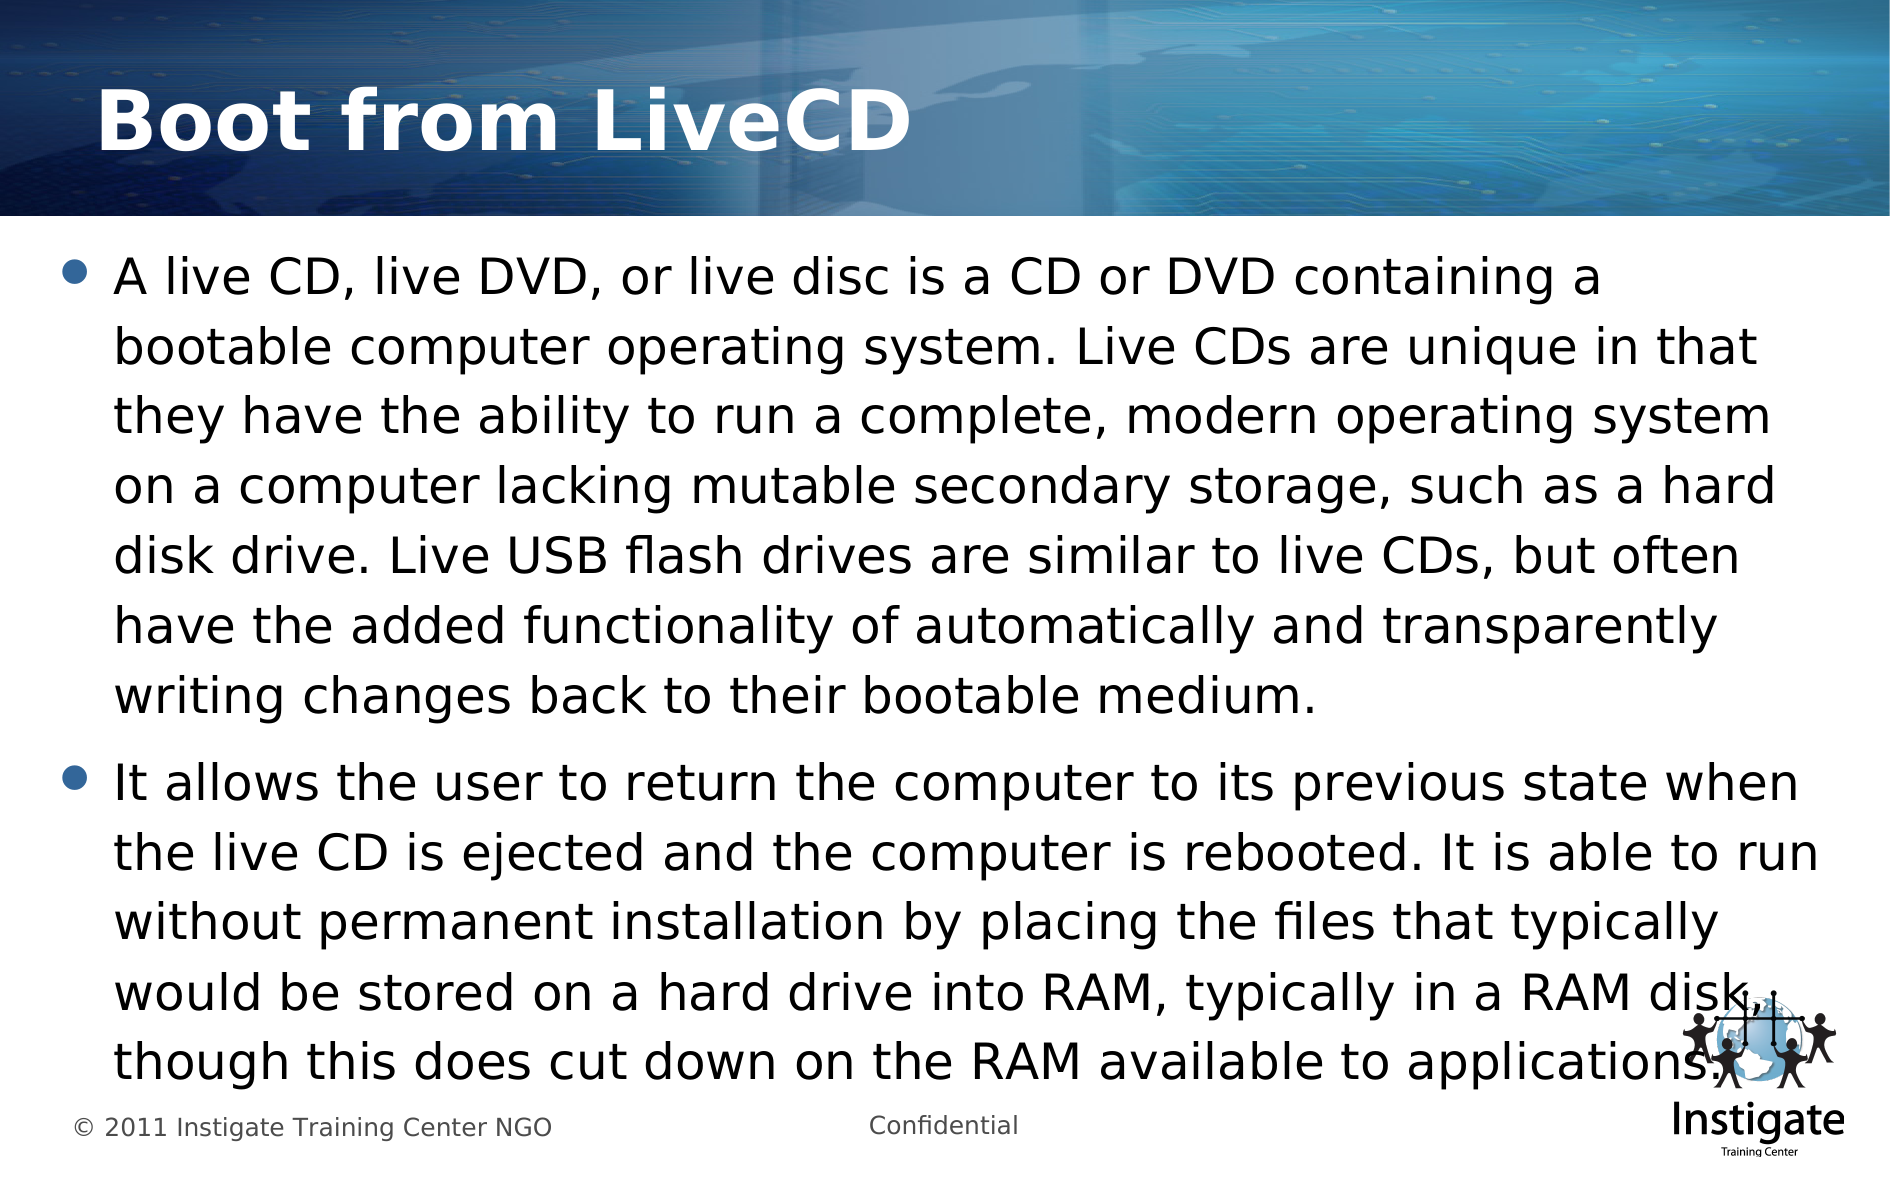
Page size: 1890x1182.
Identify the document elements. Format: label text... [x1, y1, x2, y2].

picture [1674, 990, 1844, 1157]
list A live CD, live DVD, or live disc is a CD or DVD containing a bootable computer operating system. Live CDs are unique in that they have the ability to run a complete, modern operating system on a computer lacking mutable secondary storage, such as a hard disk drive. Live USB flash drives are similar to live CDs, but often have the added functionality of automatically and transparently writing changes back to their bootable medium. It allows the user to return the computer to its previous state when the live CD is ejected and the computer is rebooted. It is able to run without permanent installation by placing the files that typically would be stored on a hard drive into RAM, typically in a RAM disk, though this does cut down on the RAM available to applications. [59, 236, 1831, 1080]
picture [0, 0, 1890, 216]
title Boot from LiveCD [94, 54, 1793, 210]
